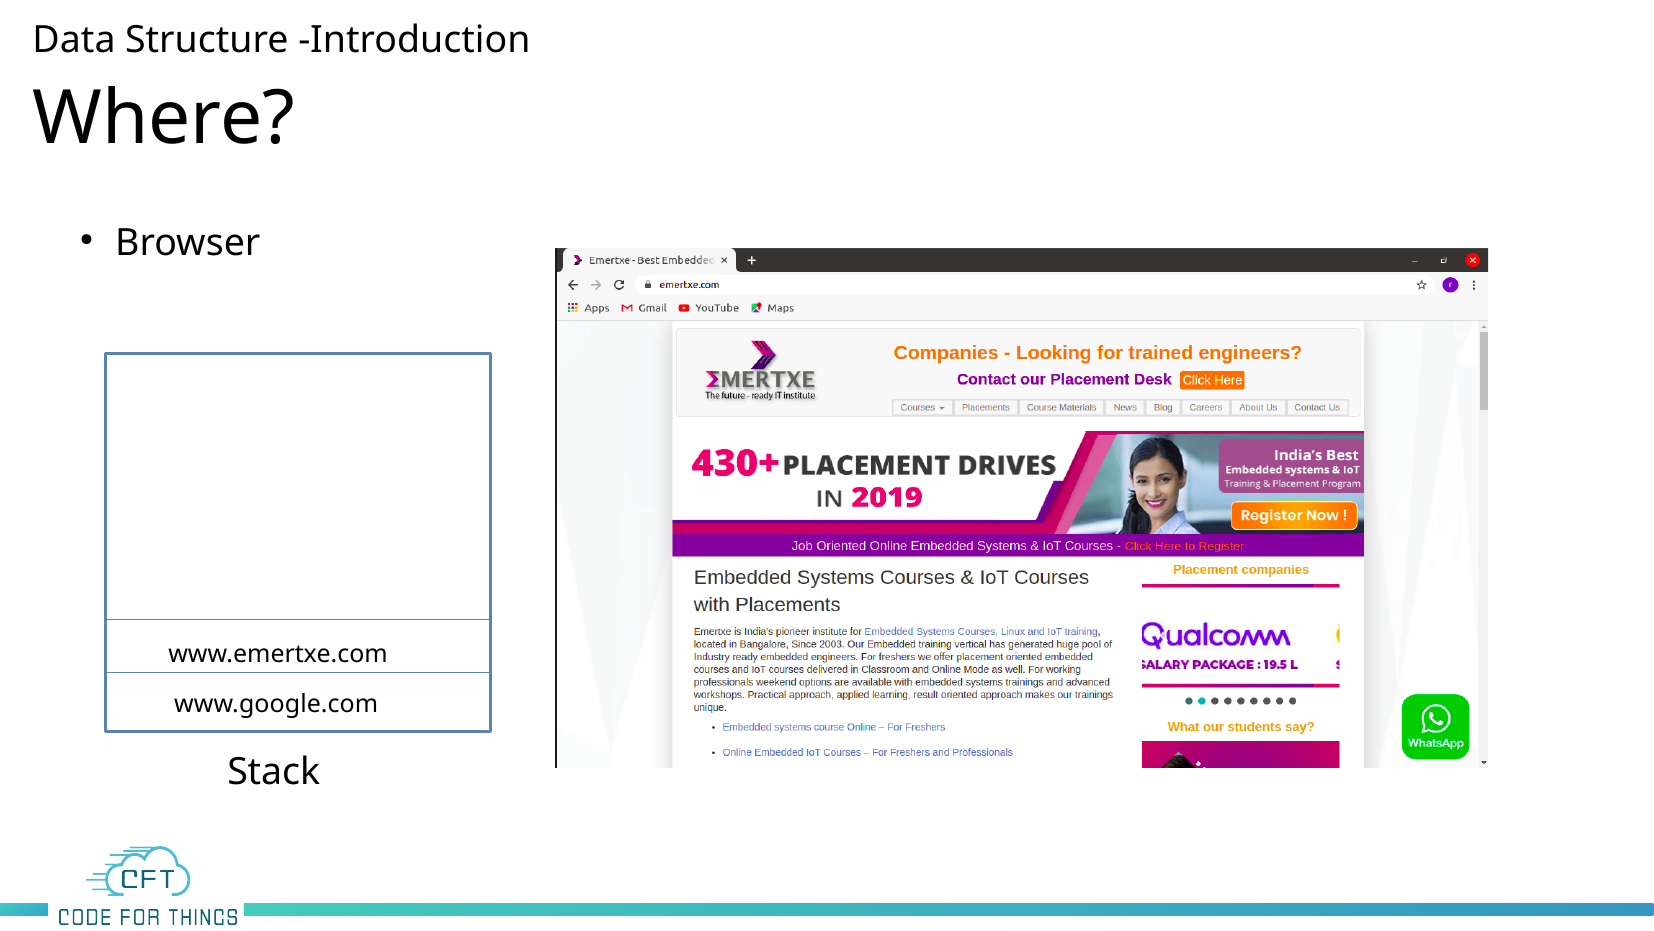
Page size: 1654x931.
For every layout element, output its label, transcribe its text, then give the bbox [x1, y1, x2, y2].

text_box www.emertxe.com [153, 628, 432, 673]
text_box [105, 353, 491, 672]
picture [59, 846, 237, 925]
title Data Structure -Introduction Where? [32, 12, 1184, 166]
text_box Stack [177, 737, 367, 796]
text_box www.google.com [159, 678, 408, 723]
text_box [105, 673, 491, 732]
text_box Browser [64, 207, 449, 267]
picture [555, 248, 1489, 768]
